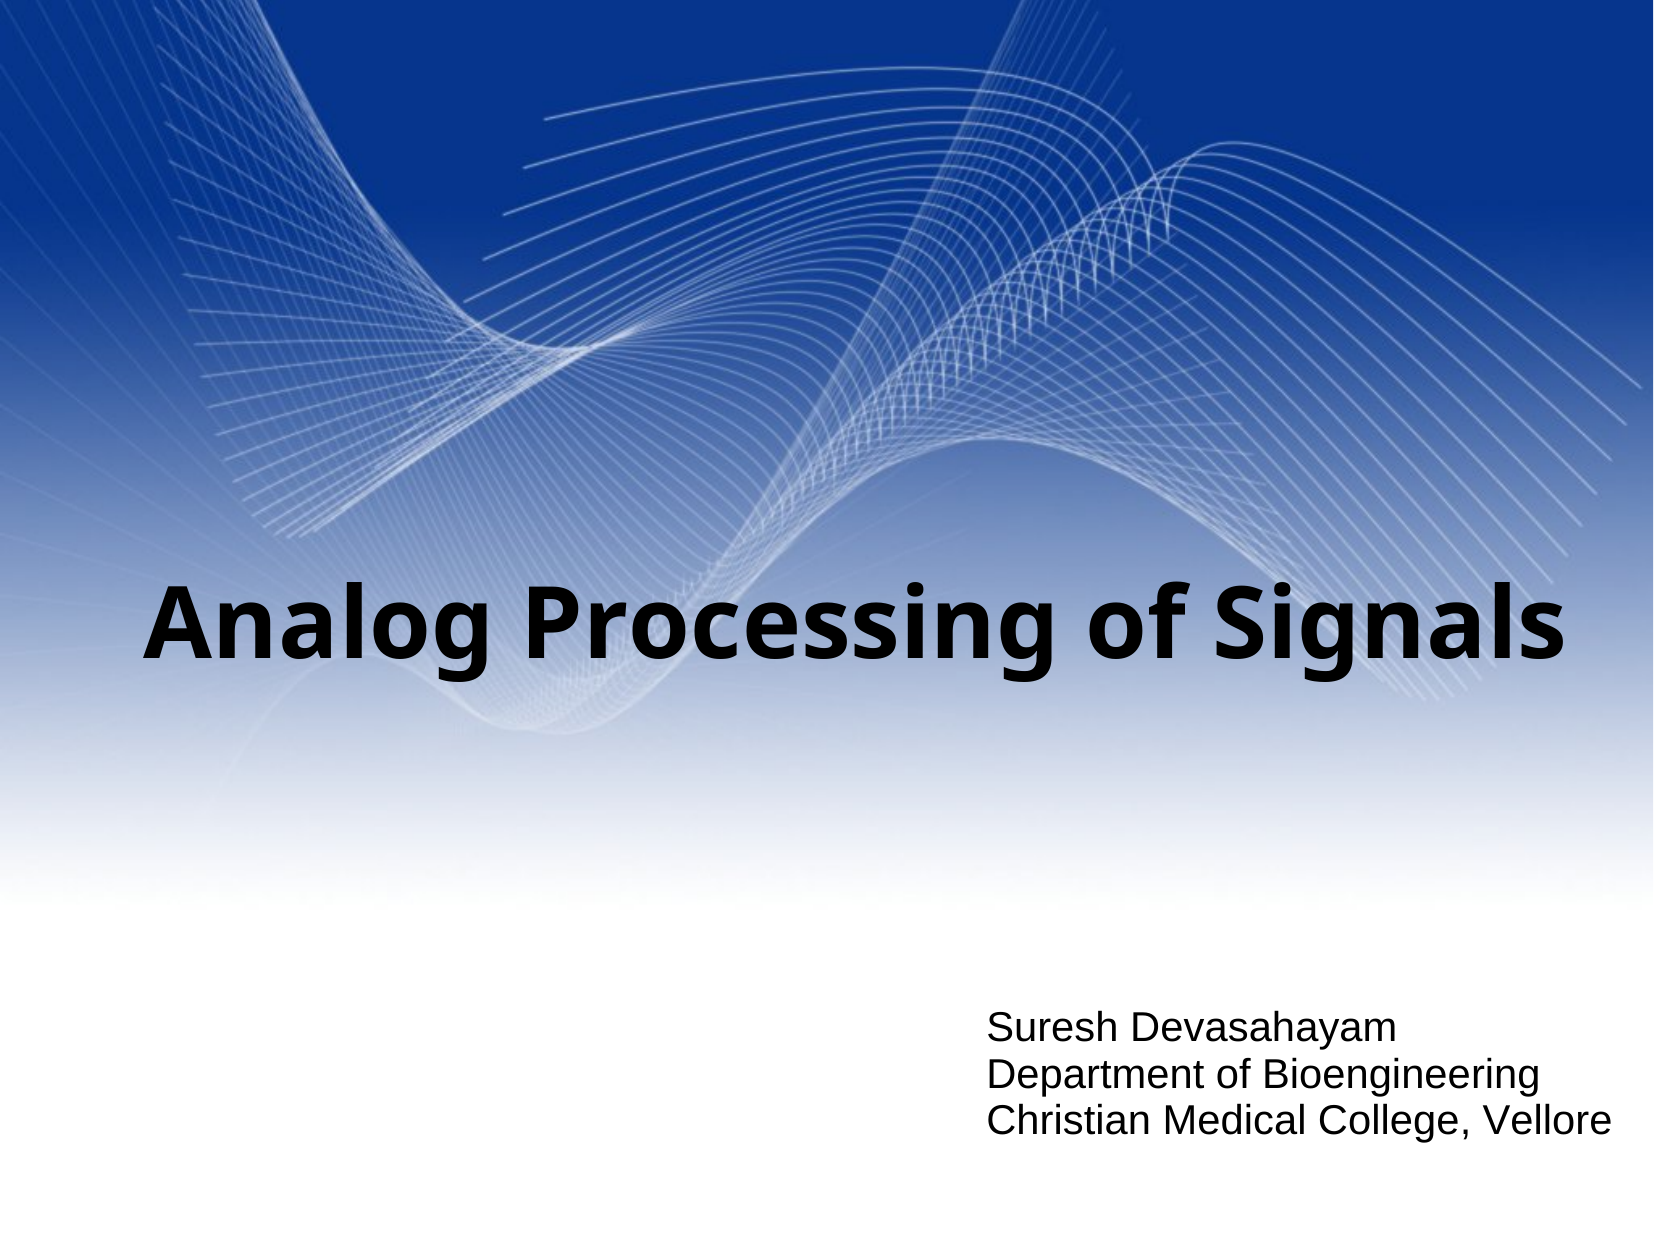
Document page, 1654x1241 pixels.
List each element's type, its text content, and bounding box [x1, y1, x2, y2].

list Suresh Devasahayam Department of Bioengineering Christian Medical College, Vellore [915, 1003, 1625, 1192]
title Analog Processing of Signals [88, 328, 1625, 911]
picture [0, 0, 1654, 1241]
